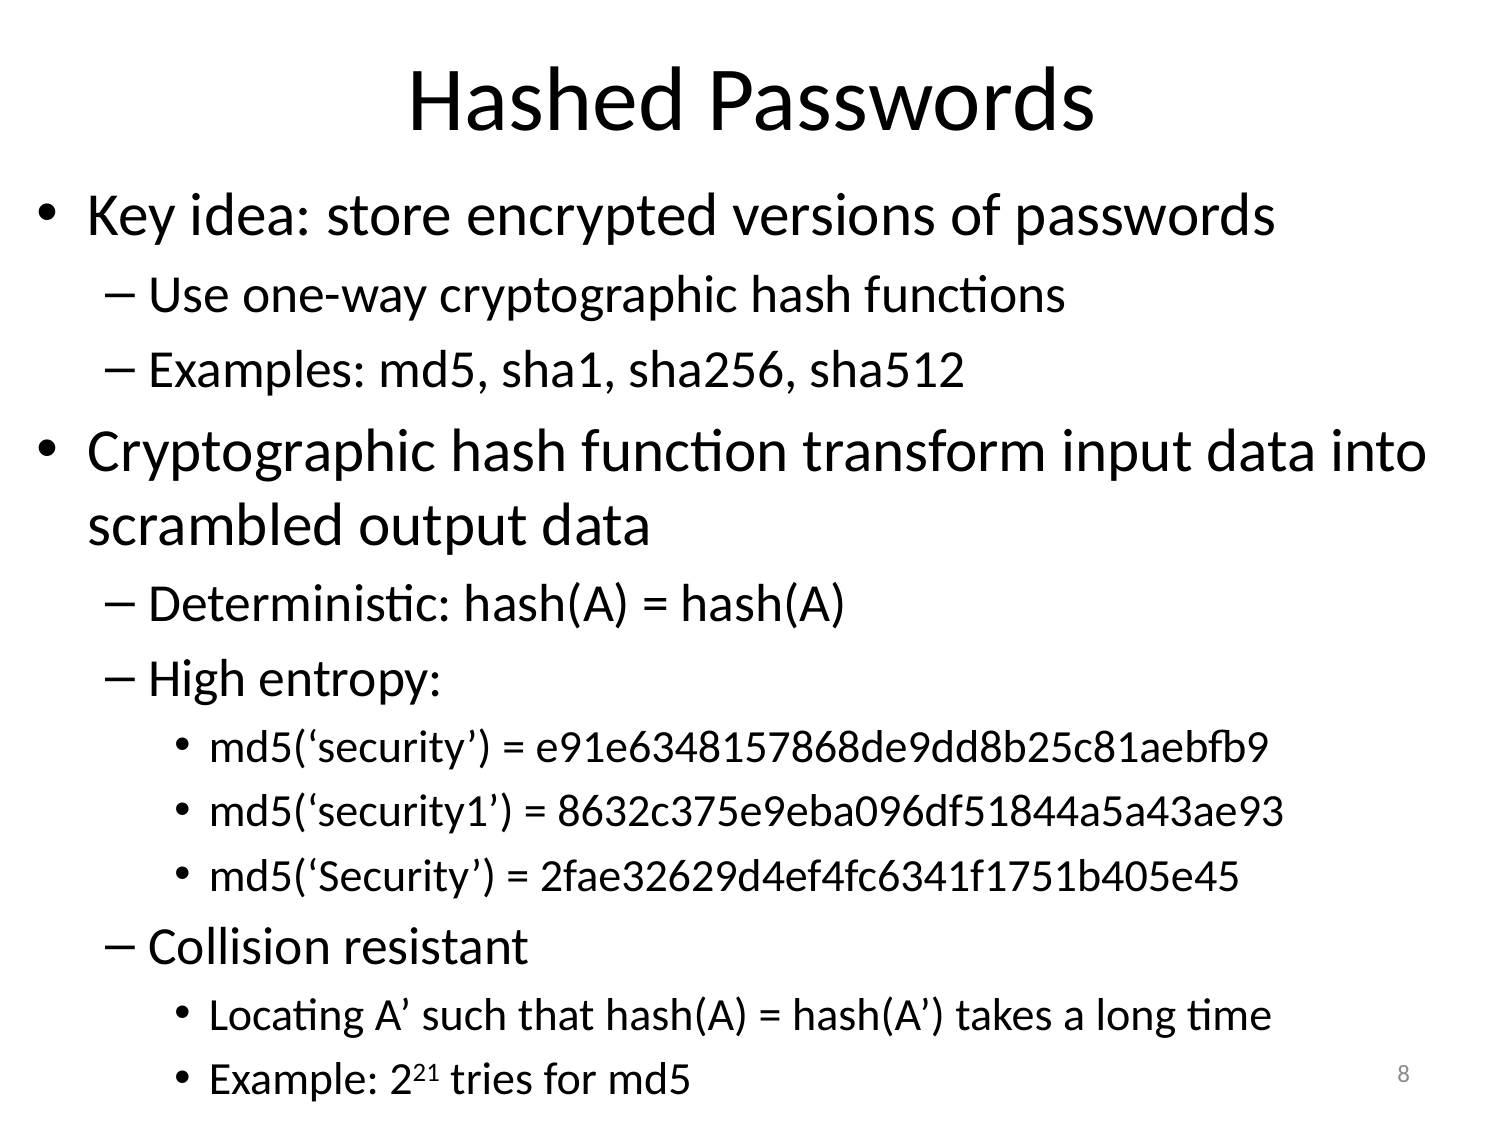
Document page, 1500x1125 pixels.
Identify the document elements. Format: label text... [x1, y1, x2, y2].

list Key idea: store encrypted versions of passwords Use one-way cryptographic hash functions Examples: md5, sha1, sha256, sha512 Cryptographic hash function transform input data into scrambled output data Deterministic: hash(A) = hash(A) High entropy: md5(‘security’) = e91e6348157868de9dd8b25c81aebfb9 md5(‘security1’) = 8632c375e9eba096df51844a5a43ae93 md5(‘Security’) = 2fae32629d4ef4fc6341f1751b405e45 Collision resistant Locating A’ such that hash(A) = hash(A’) takes a long time Example: 221 tries for md5 [21, 166, 1470, 1112]
title Hashed Passwords [77, 0, 1428, 166]
slide_number 1 [1074, 1042, 1425, 1103]
